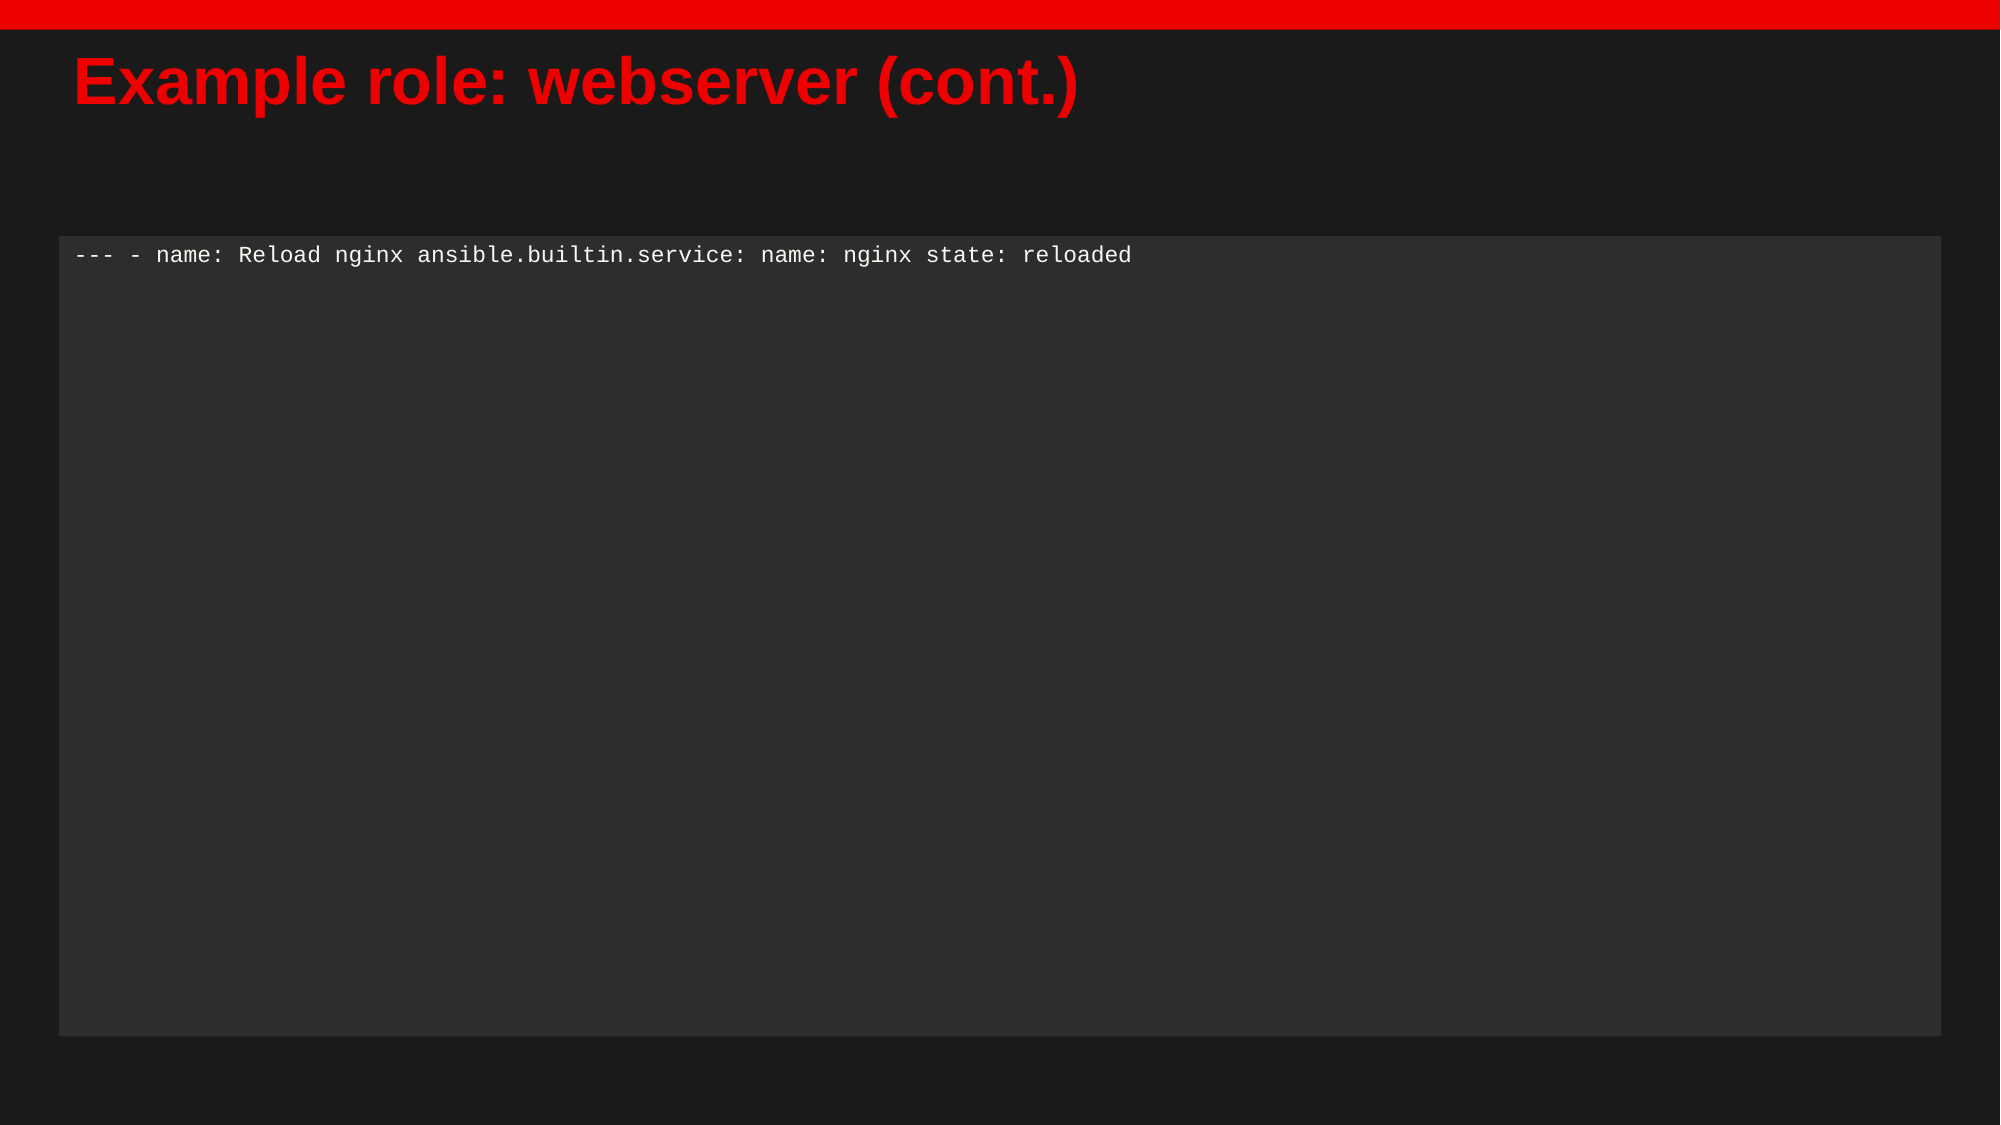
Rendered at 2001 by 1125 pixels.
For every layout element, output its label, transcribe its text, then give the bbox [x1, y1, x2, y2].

text_box [0, 0, 2001, 30]
text_box --- - name: Reload nginx ansible.builtin.service: name: nginx state: reloaded [59, 236, 1942, 1037]
text_box Example role: webserver (cont.) [59, 36, 1942, 208]
